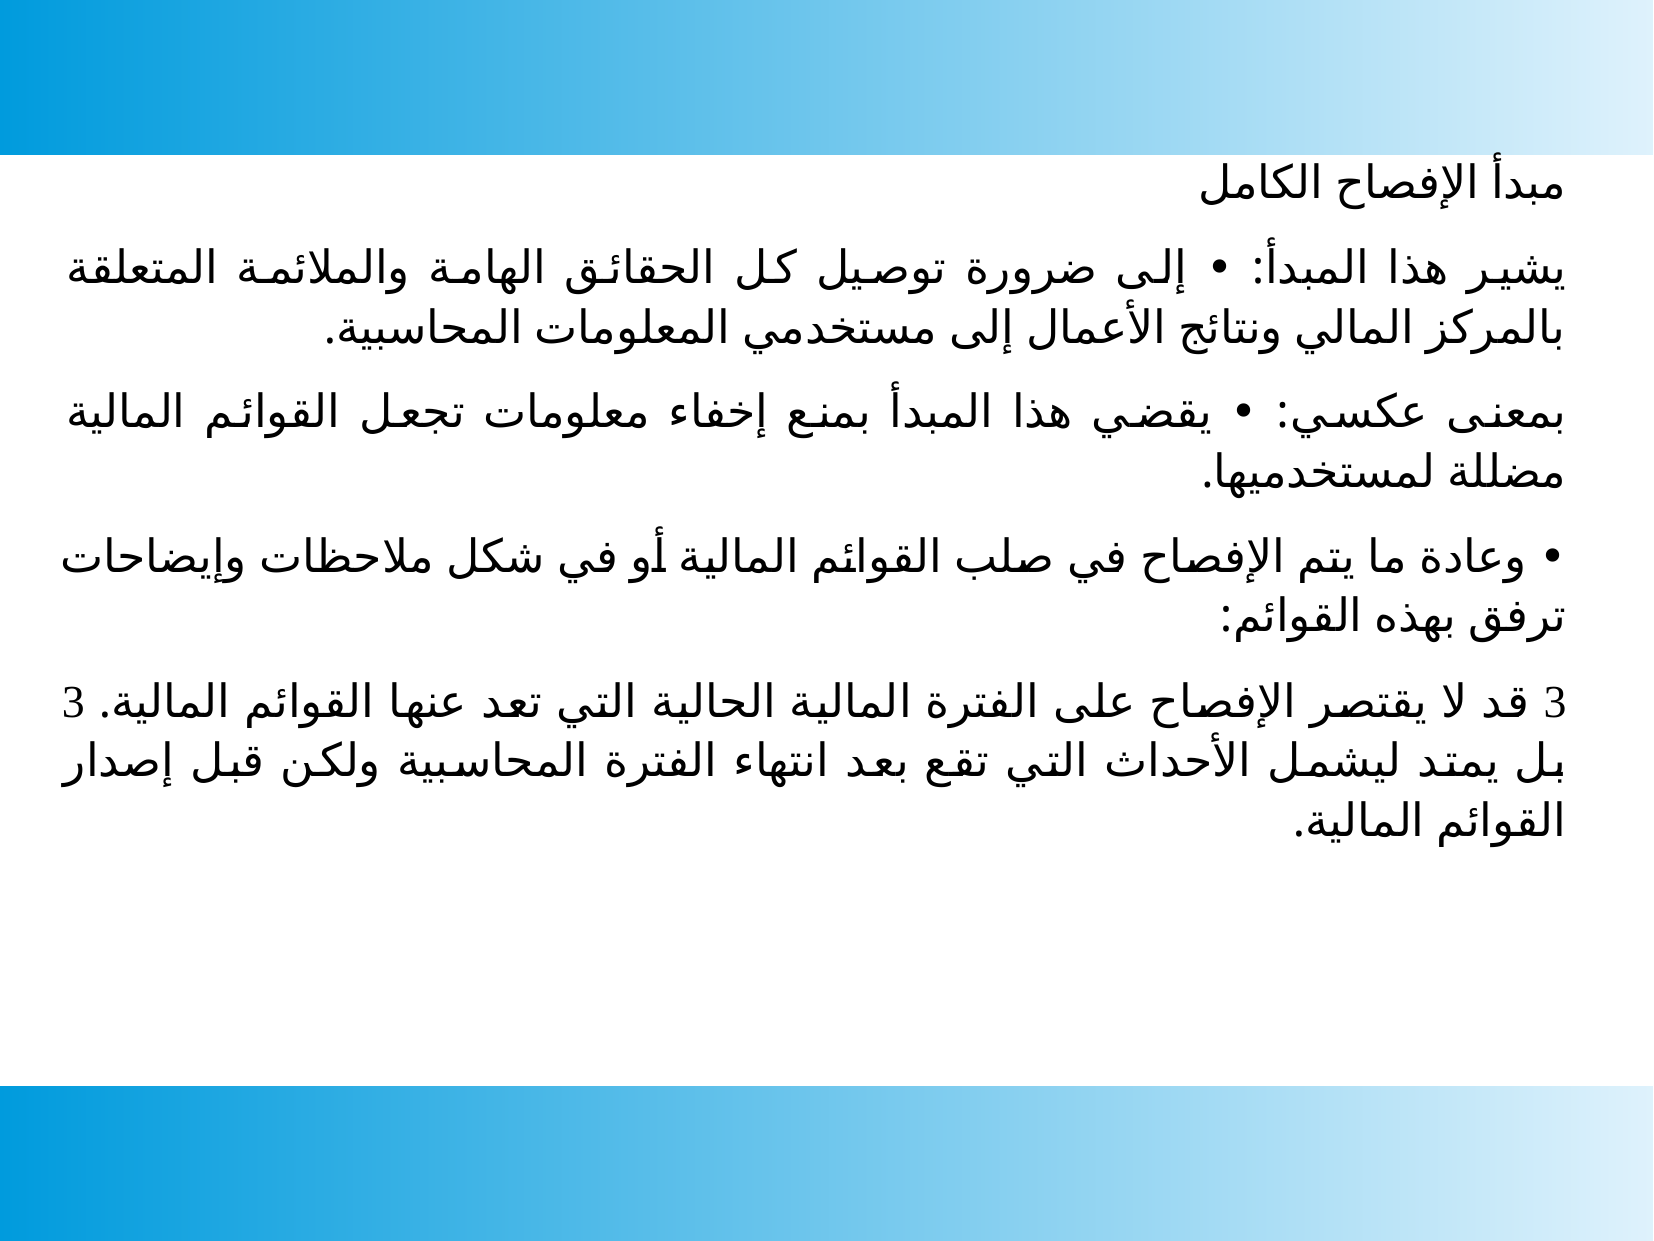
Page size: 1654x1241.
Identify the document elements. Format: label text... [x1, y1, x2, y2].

text_box مبدأ الإفصاح الكامل يشير هذا المبدأ: • إلى ضرورة توصيل كل الحقائق الهامة والملائمة المتعلقة بالمركز المالي ونتائج الأعمال إلى مستخدمي المعلومات المحاسبية. بمعنى عكسي: • يقضي هذا المبدأ بمنع إخفاء معلومات تجعل القوائم المالية مضللة لمستخدميها. • وعادة ما يتم الإفصاح في صلب القوائم المالية أو في شكل ملاحظات وإيضاحات ترفق بهذه القوائم:  قد لا يقتصر الإفصاح على الفترة المالية الحالية التي تعد عنها القوائم المالية.  بل يمتد ليشمل الأحداث التي تقع بعد انتهاء الفترة المحاسبية ولكن قبل إصدار القوائم المالية. [45, 150, 1582, 886]
